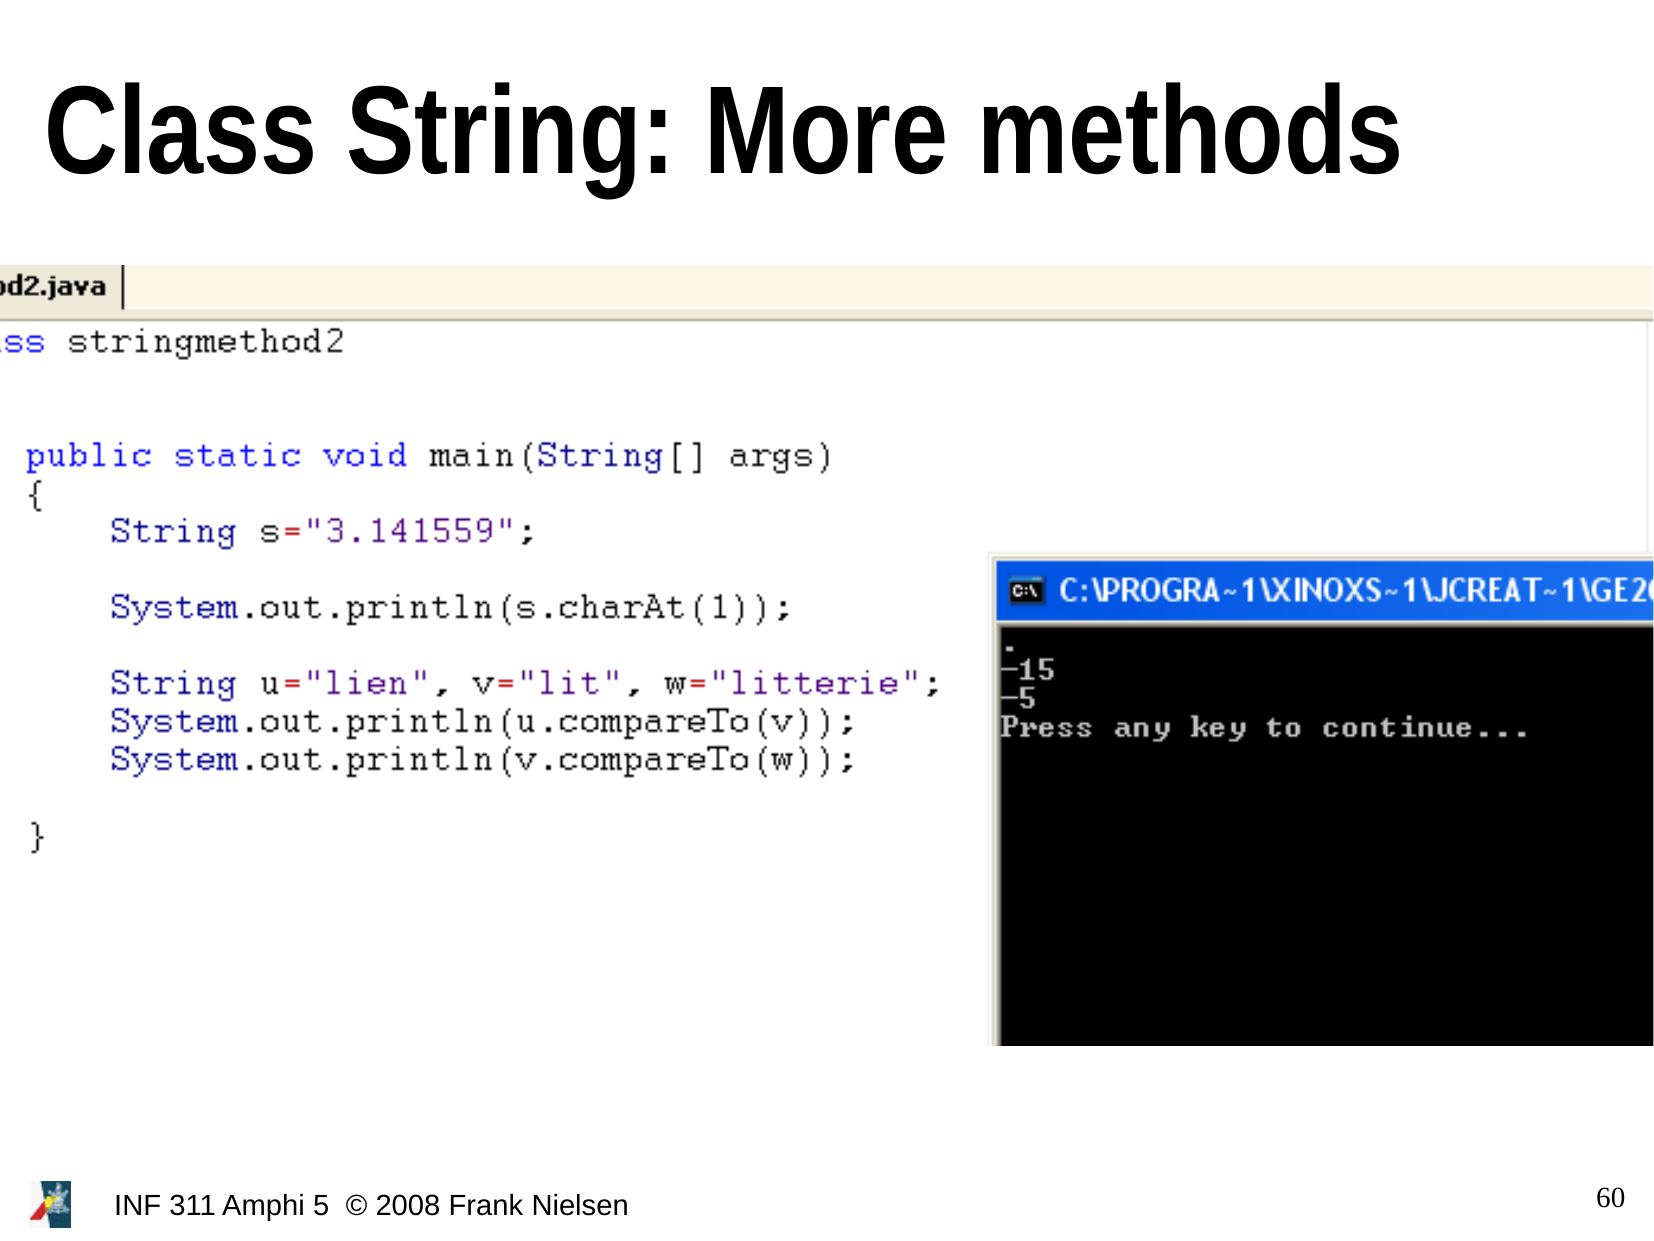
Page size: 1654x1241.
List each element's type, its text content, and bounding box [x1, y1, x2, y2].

picture [29, 1181, 71, 1228]
text_box Class String: More methods [29, 49, 1420, 207]
picture [0, 265, 1654, 1046]
